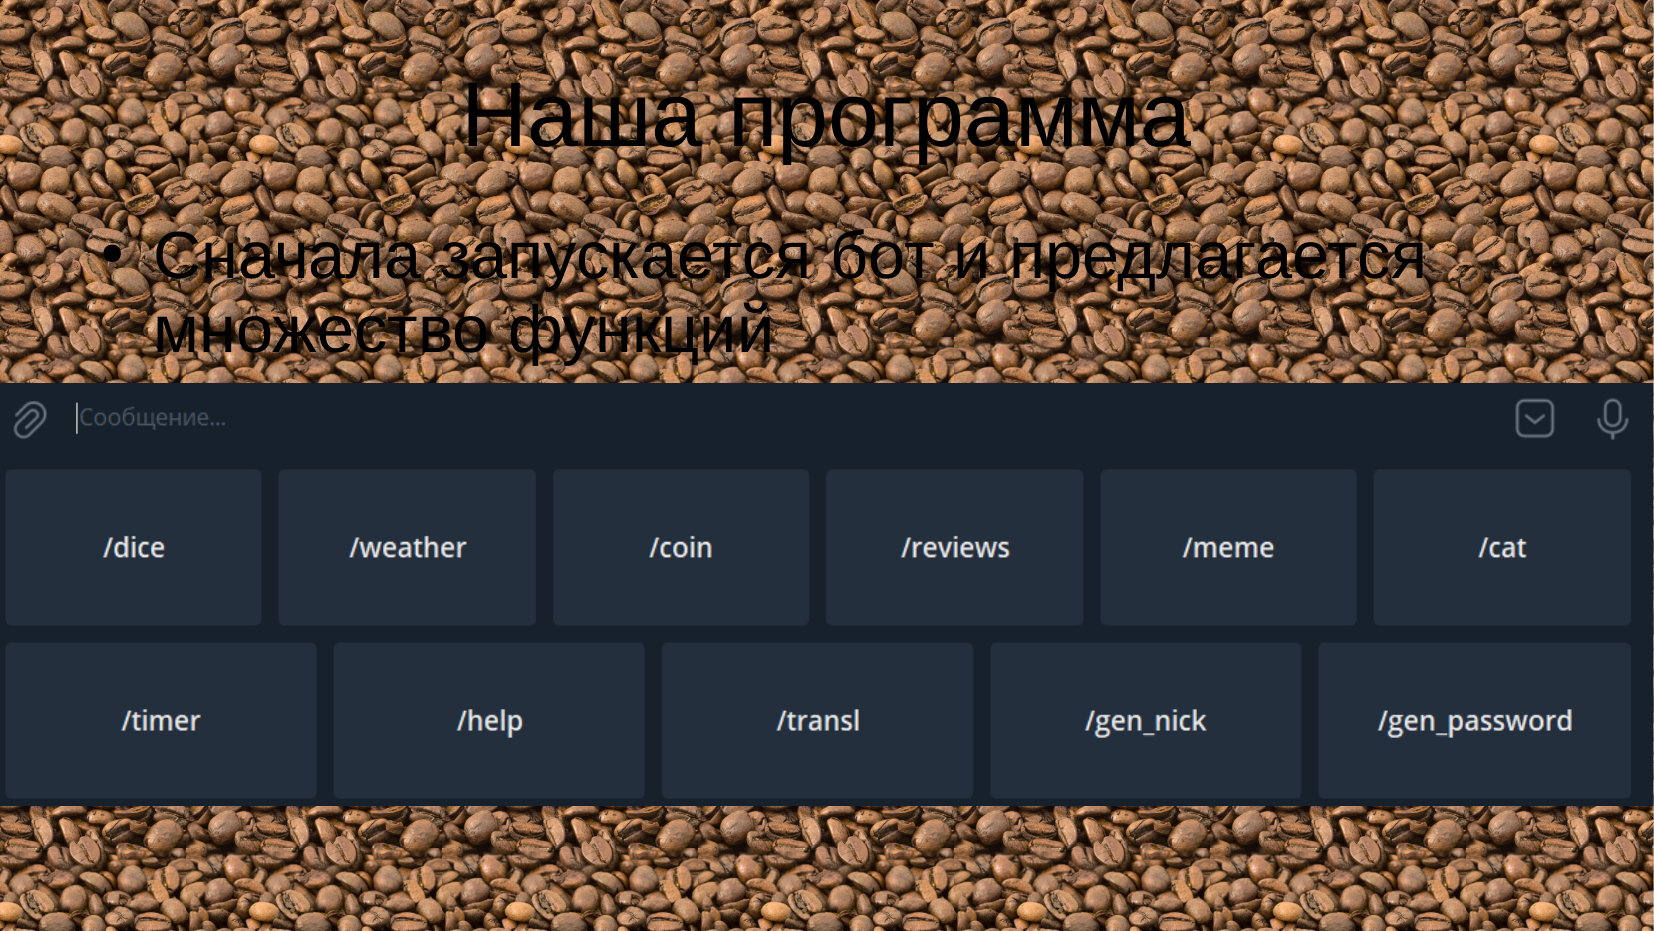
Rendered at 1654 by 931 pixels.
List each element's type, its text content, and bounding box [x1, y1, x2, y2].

picture [0, 0, 1654, 931]
title Наша программа [82, 37, 1571, 193]
list Сначала запускается бот и предлагается множество функций [82, 217, 1571, 383]
